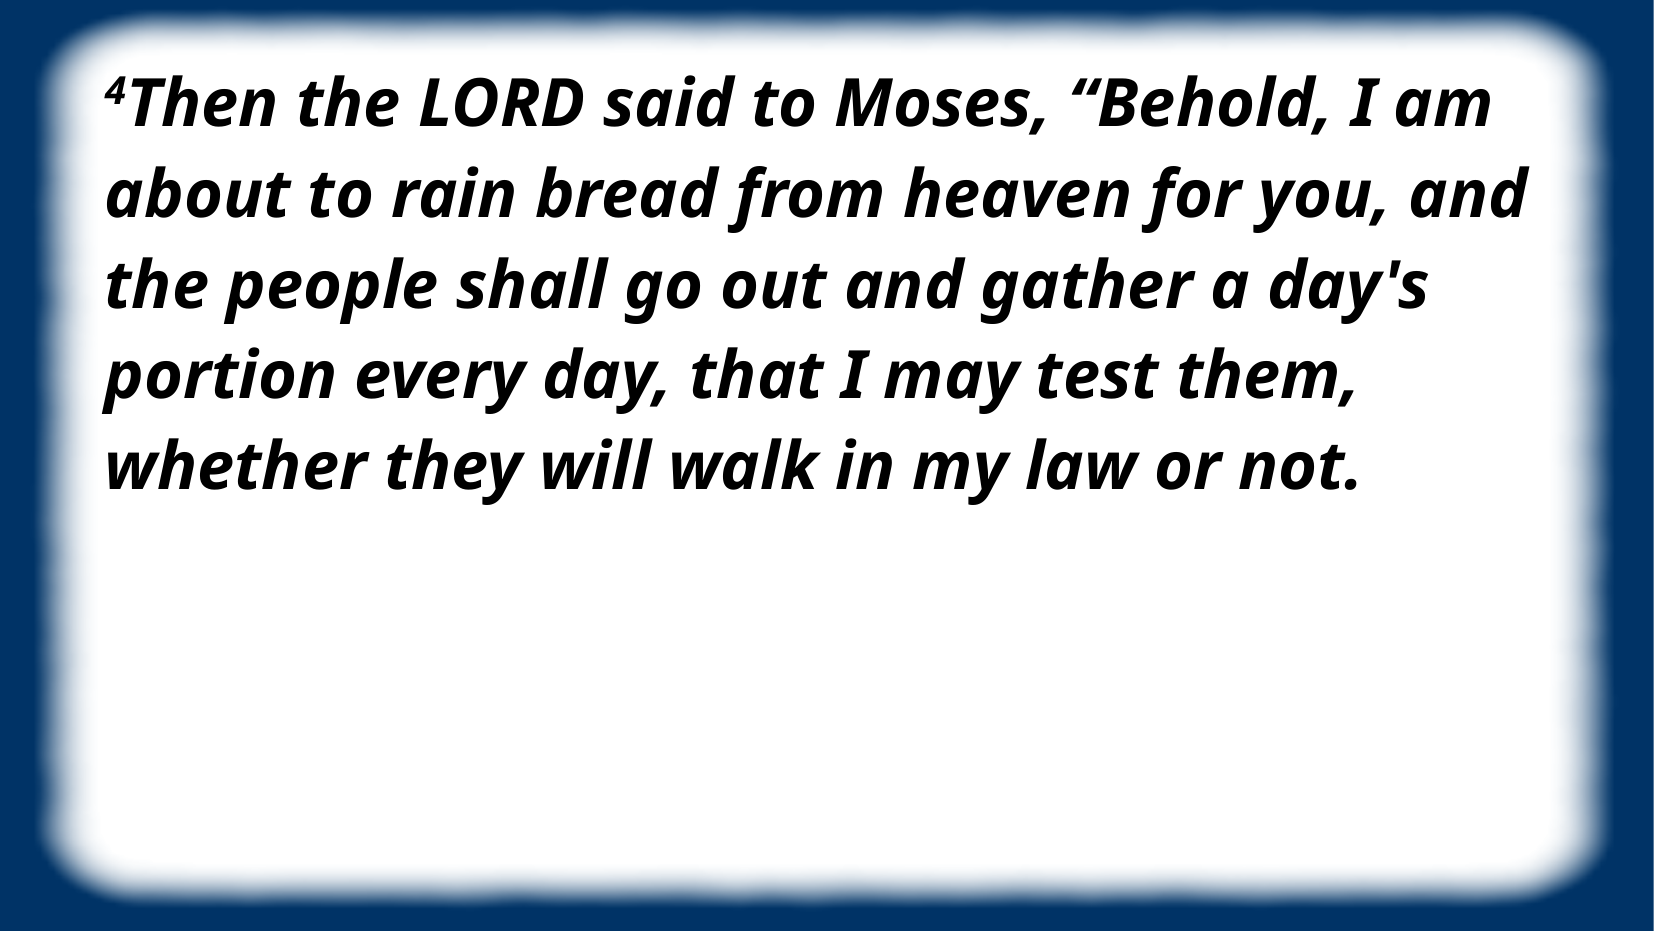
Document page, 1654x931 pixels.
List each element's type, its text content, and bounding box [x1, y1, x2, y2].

text_box 4Then the LORD said to Moses, “Behold, I am about to rain bread from heaven for you, and the people shall go out and gather a day's portion every day, that I may test them, whether they will walk in my law or not. [90, 48, 1576, 511]
picture [0, 0, 1654, 931]
